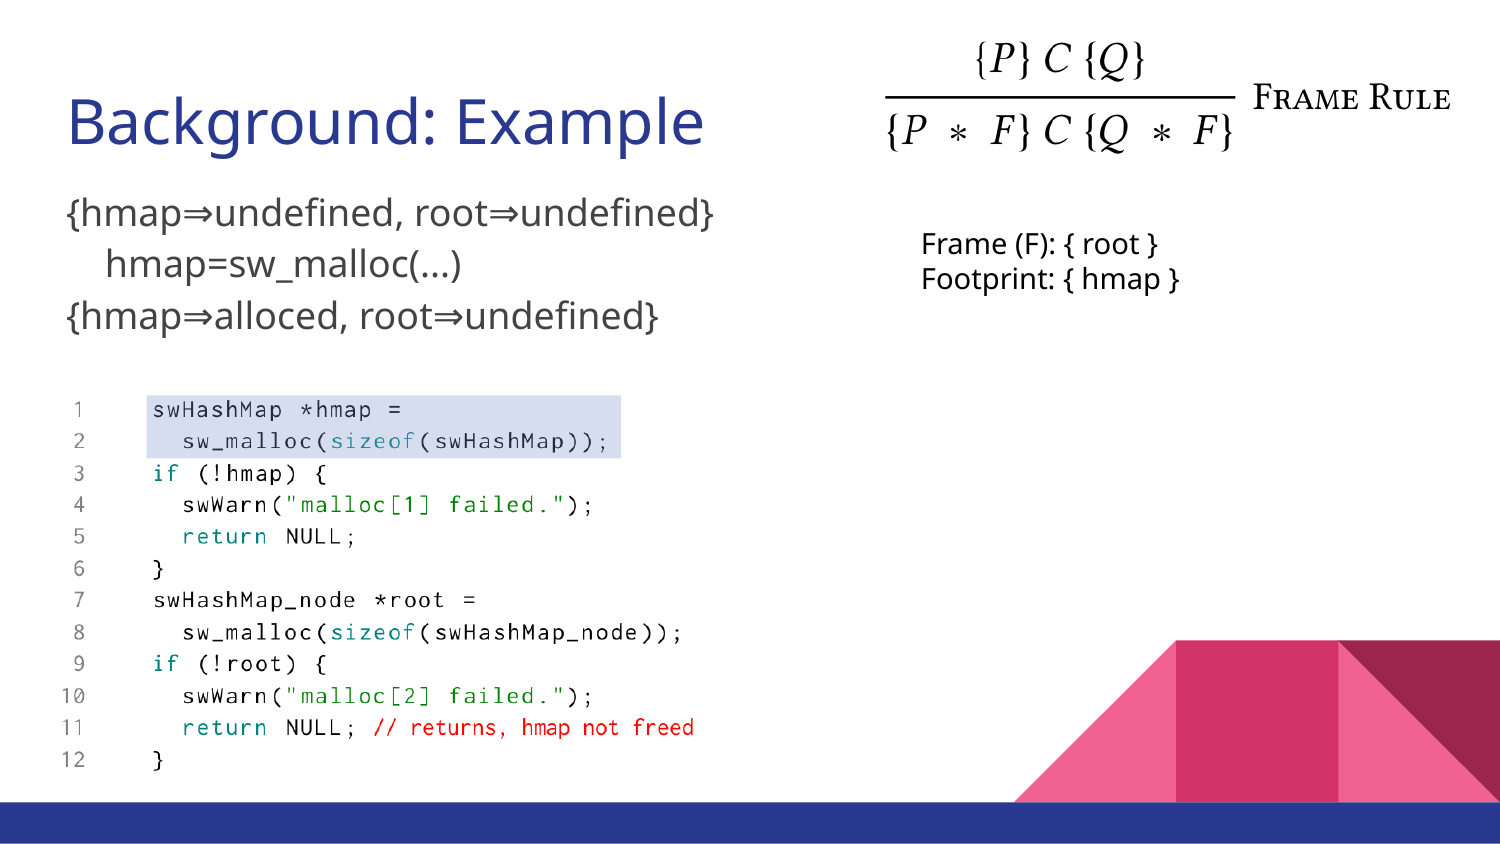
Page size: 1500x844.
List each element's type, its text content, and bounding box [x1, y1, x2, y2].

picture [51, 366, 731, 789]
title Background: Example [51, 67, 840, 166]
text_box [146, 395, 622, 459]
list {hmap⇒undefined, root⇒undefined} hmap=sw_malloc(...) {hmap⇒alloced, root⇒undefined} [51, 166, 1449, 367]
text_box Frame (F): { root } Footprint: { hmap } [905, 210, 1246, 324]
picture [840, 6, 1477, 191]
